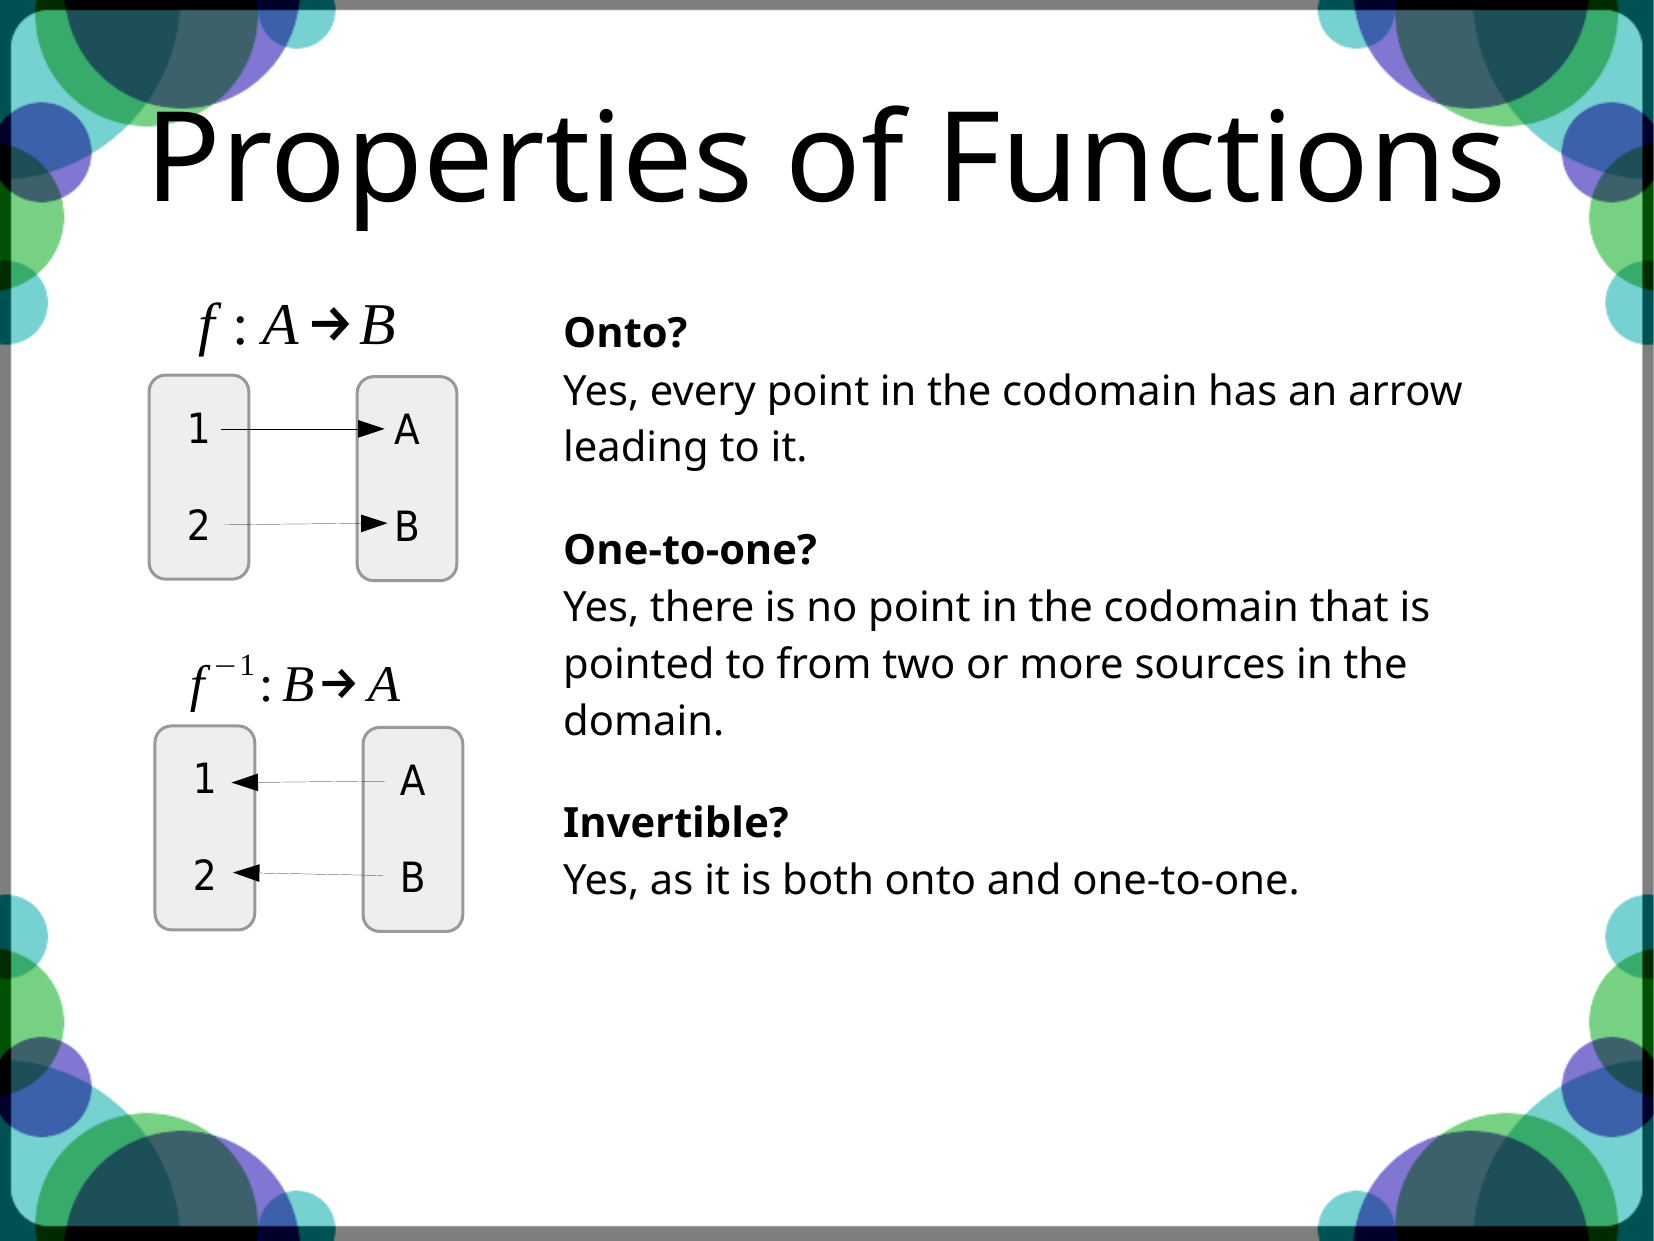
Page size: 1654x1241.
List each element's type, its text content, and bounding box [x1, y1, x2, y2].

text_box A B [363, 727, 463, 932]
text_box Onto? Yes, every point in the codomain has an arrow leading to it. One-to-one? Yes, there is no point in the codomain that is pointed to from two or more sources in the domain. Invertible? Yes, as it is both onto and one-to-one. [563, 301, 1567, 908]
picture [0, 0, 1654, 1241]
chart [184, 292, 412, 359]
text_box 1 2 [149, 375, 249, 580]
chart [176, 646, 417, 712]
text_box A B [357, 376, 457, 581]
title Properties of Functions [82, 49, 1571, 257]
text_box 1 2 [154, 725, 255, 930]
